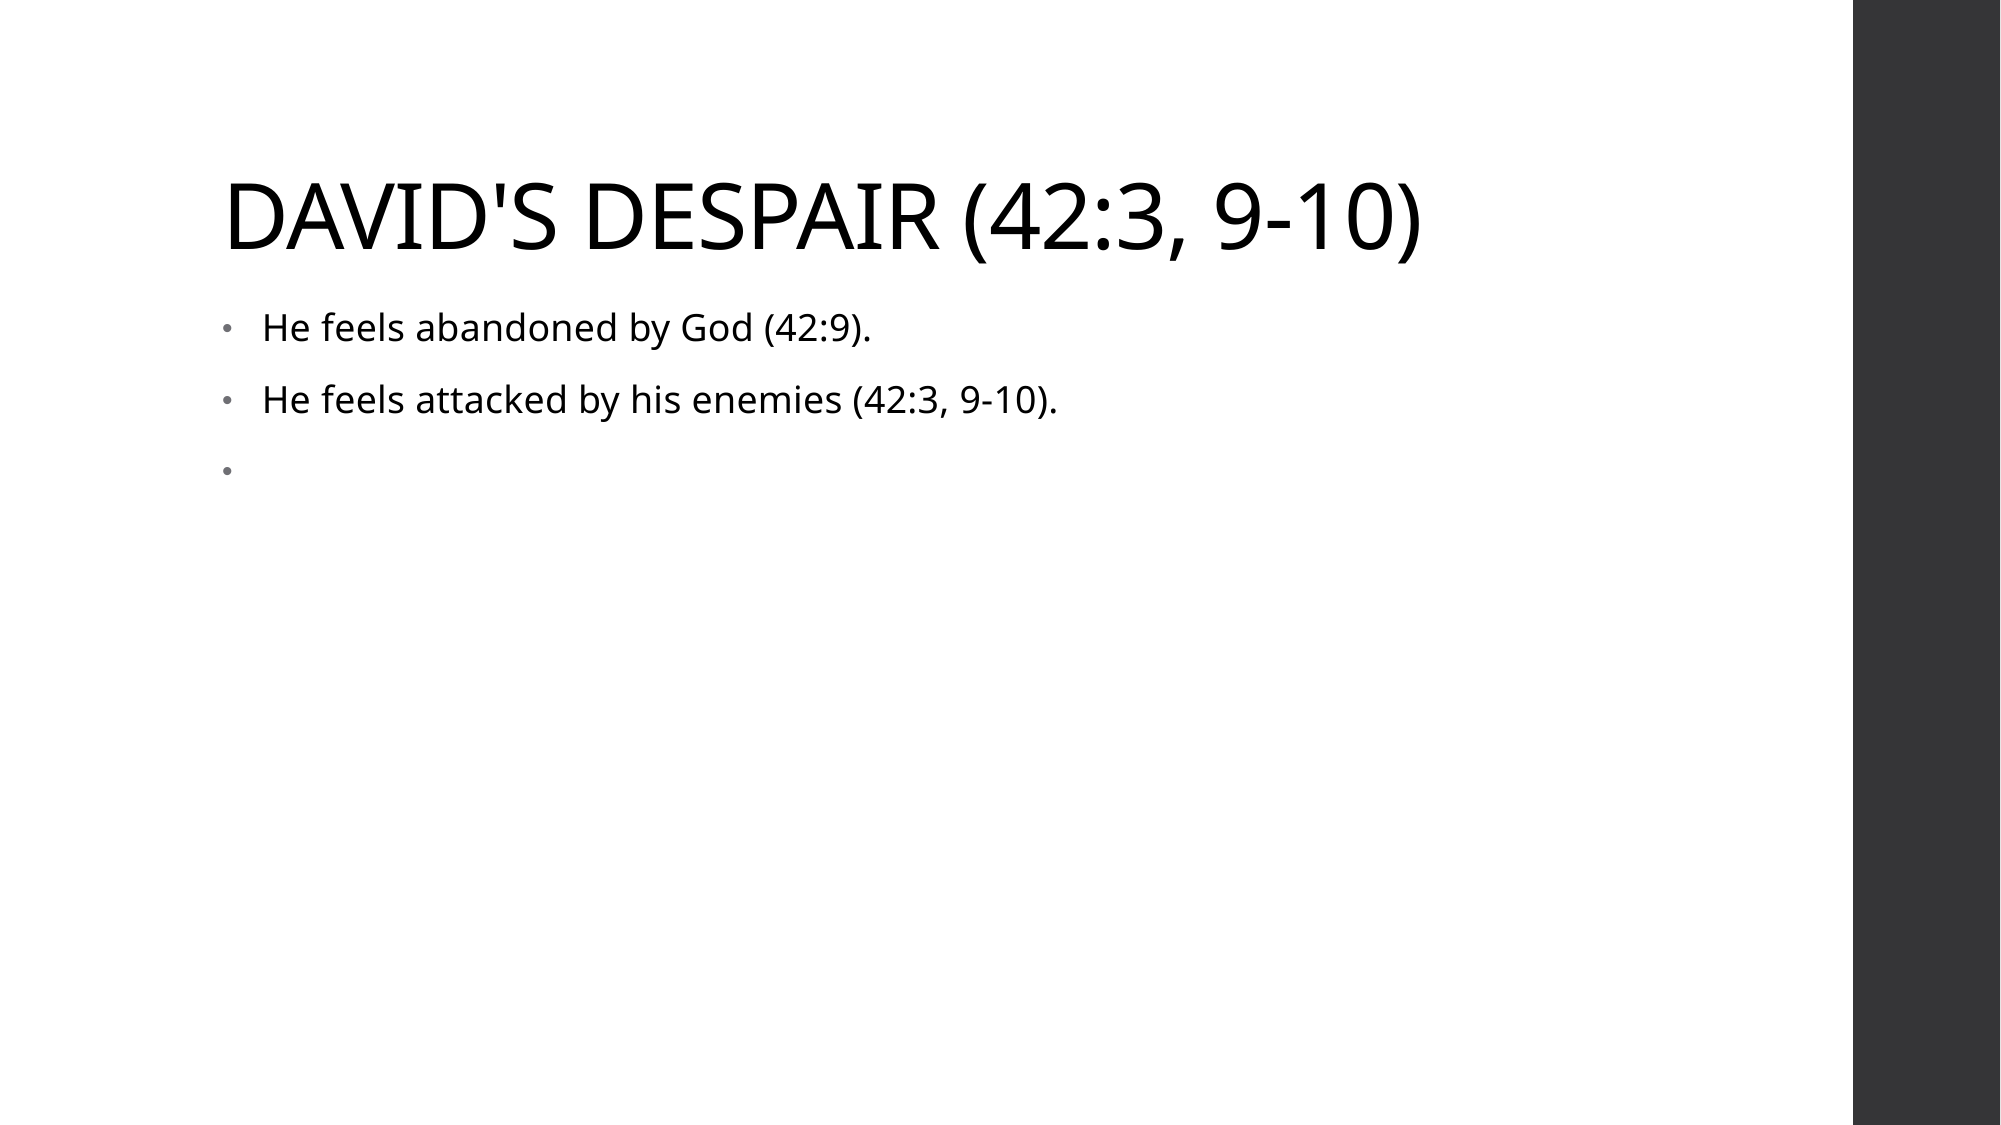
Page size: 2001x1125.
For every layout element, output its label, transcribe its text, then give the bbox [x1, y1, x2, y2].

title DAVID'S DESPAIR (42:3, 9-10) [206, 60, 1797, 278]
list He feels abandoned by God (42:9). He feels attacked by his enemies (42:3, 9-10). [206, 299, 1617, 1014]
